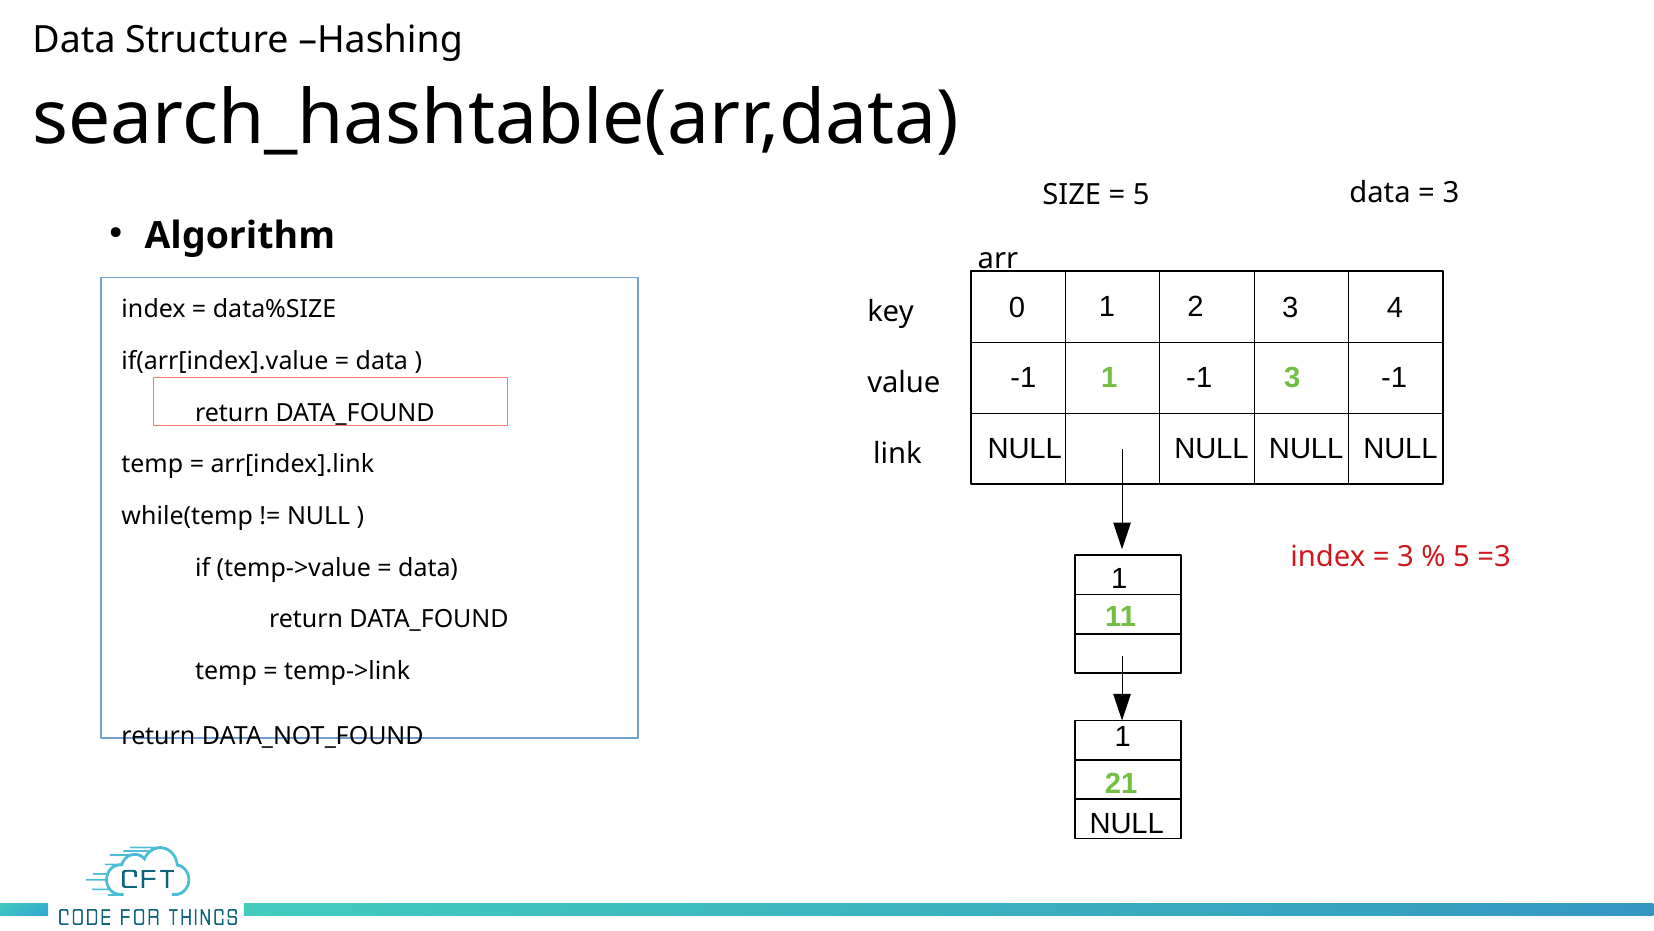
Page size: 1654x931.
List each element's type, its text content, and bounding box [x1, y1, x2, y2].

text_box 1 [1099, 712, 1146, 759]
text_box arr [963, 230, 1141, 280]
text_box [970, 280, 1065, 342]
text_box [1255, 414, 1348, 424]
text_box 1 [1096, 554, 1143, 592]
text_box [1066, 271, 1159, 342]
text_box link [858, 424, 973, 474]
text_box index = data%SIZE if(arr[index].value = data ) return DATA_FOUND temp = arr[index].link while(temp != NULL ) if (temp->value = data) return DATA_FOUND temp = temp->link return DATA_NOT_FOUND [106, 283, 798, 839]
text_box [1349, 473, 1444, 484]
text_box [1066, 343, 1159, 413]
text_box [970, 473, 1065, 484]
text_box [1018, 414, 1065, 424]
text_box SIZE = 5 [1027, 166, 1205, 216]
text_box 1 [1084, 282, 1131, 331]
text_box [1074, 555, 1182, 674]
text_box [1146, 720, 1182, 839]
text_box 0 [994, 283, 1041, 332]
text_box -1 [995, 353, 1052, 402]
text_box [1349, 414, 1444, 424]
text_box 4 [1372, 283, 1419, 331]
text_box 11 [1090, 592, 1199, 640]
text_box NULL [1159, 424, 1254, 473]
text_box [1255, 343, 1348, 413]
text_box [1160, 414, 1254, 424]
text_box 3 [1267, 283, 1314, 331]
text_box data = 3 [1334, 163, 1512, 214]
text_box 3 [1269, 353, 1325, 402]
text_box index = 3 % 5 =3 [1275, 527, 1583, 577]
picture [59, 846, 237, 925]
text_box [1160, 343, 1254, 413]
text_box [1018, 343, 1065, 413]
text_box NULL [1254, 424, 1348, 473]
text_box 1 [1086, 353, 1142, 402]
text_box [1255, 271, 1348, 342]
text_box value [852, 353, 1018, 437]
text_box -1 [1366, 353, 1422, 402]
text_box [1349, 271, 1444, 342]
text_box [100, 277, 638, 739]
text_box 21 [1090, 759, 1170, 808]
text_box [1160, 271, 1254, 342]
text_box -1 [1171, 353, 1228, 402]
text_box [1074, 720, 1099, 799]
text_box key [852, 283, 1018, 353]
text_box [1349, 343, 1444, 413]
text_box NULL [1348, 424, 1453, 473]
text_box NULL [972, 424, 1077, 473]
title Data Structure –Hashing search_hashtable(arr,data) [32, 12, 1630, 166]
text_box [1066, 414, 1159, 484]
text_box [1143, 555, 1182, 592]
text_box NULL [1074, 799, 1179, 847]
text_box [1255, 473, 1348, 484]
text_box [1160, 473, 1254, 484]
text_box 2 [1172, 282, 1219, 331]
text_box Algorithm [94, 200, 886, 269]
